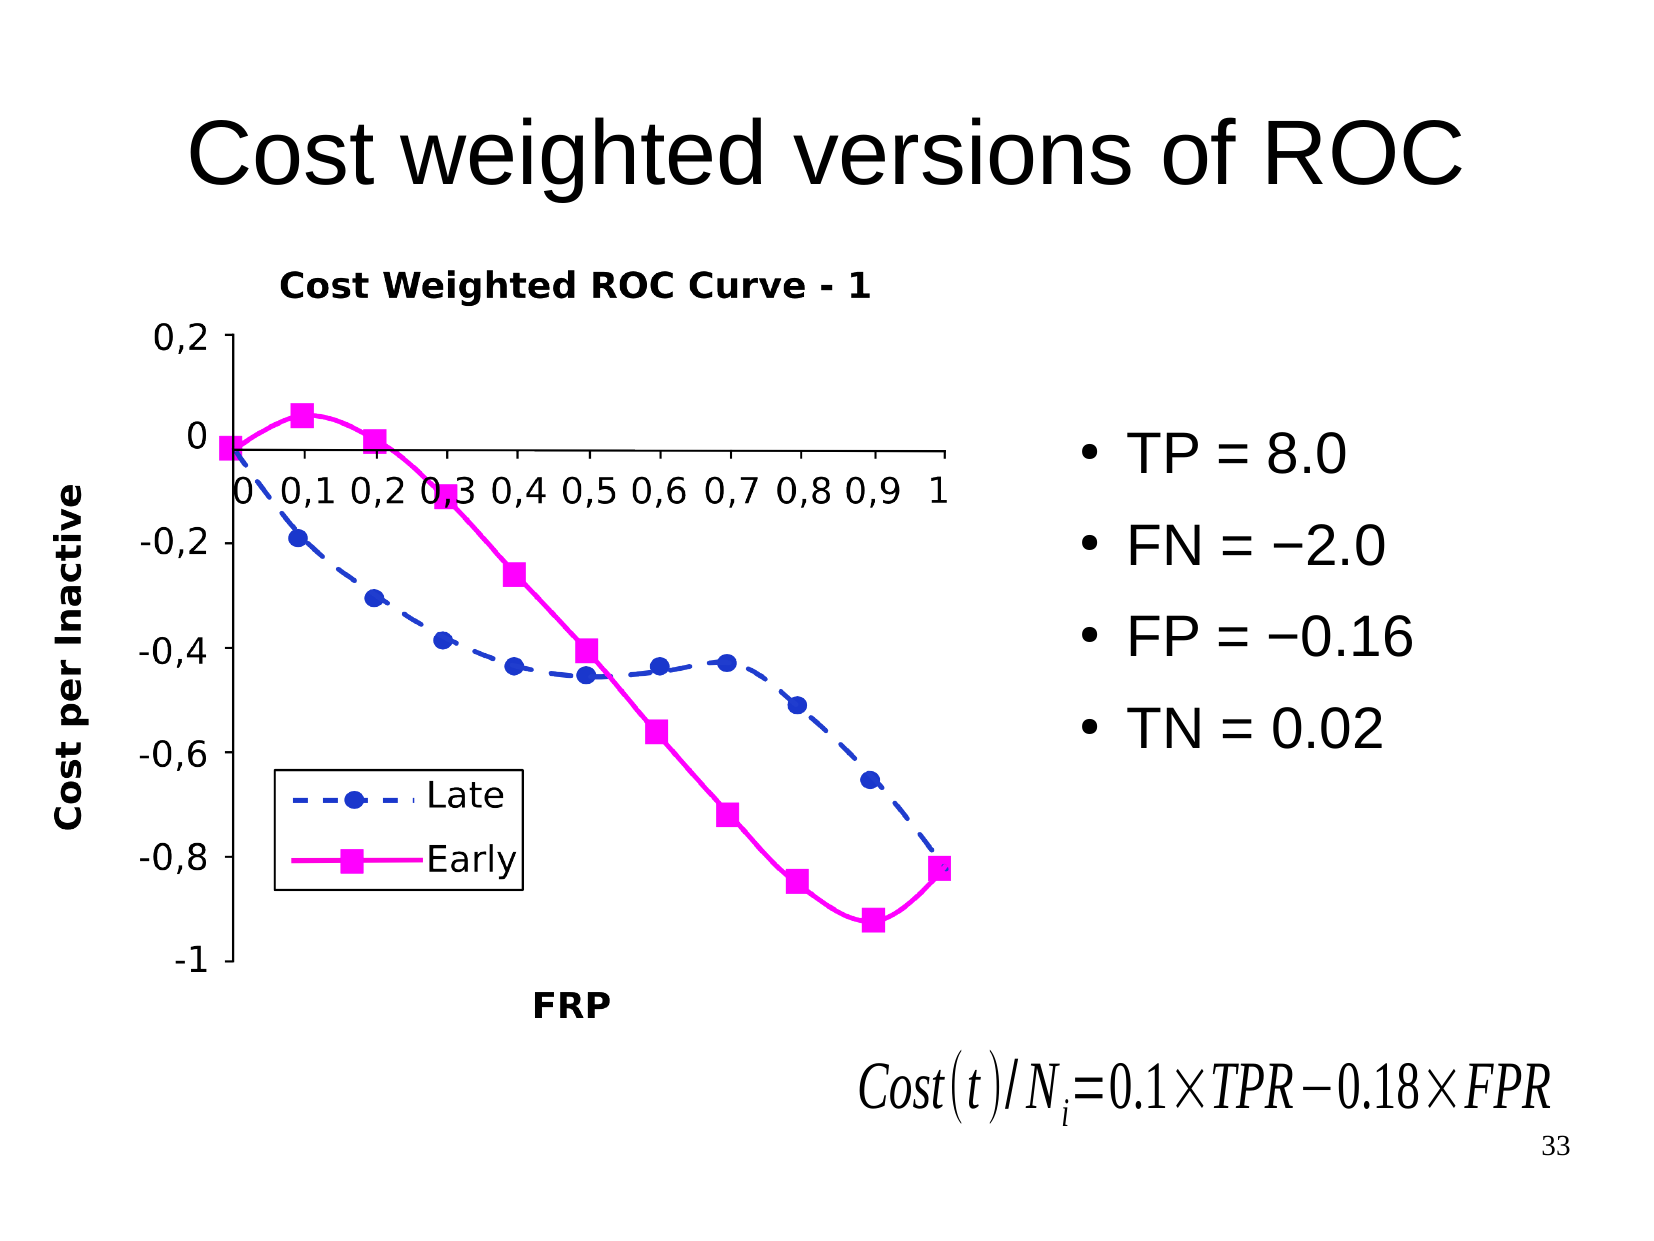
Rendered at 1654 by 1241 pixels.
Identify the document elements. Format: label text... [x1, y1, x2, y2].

list TP = 8.0 FN = −2.0 FP = −0.16 TN = 0.02 [1063, 420, 1654, 764]
picture [53, 270, 951, 1018]
chart [845, 1045, 1565, 1133]
title Cost weighted versions of ROC [82, 49, 1571, 257]
